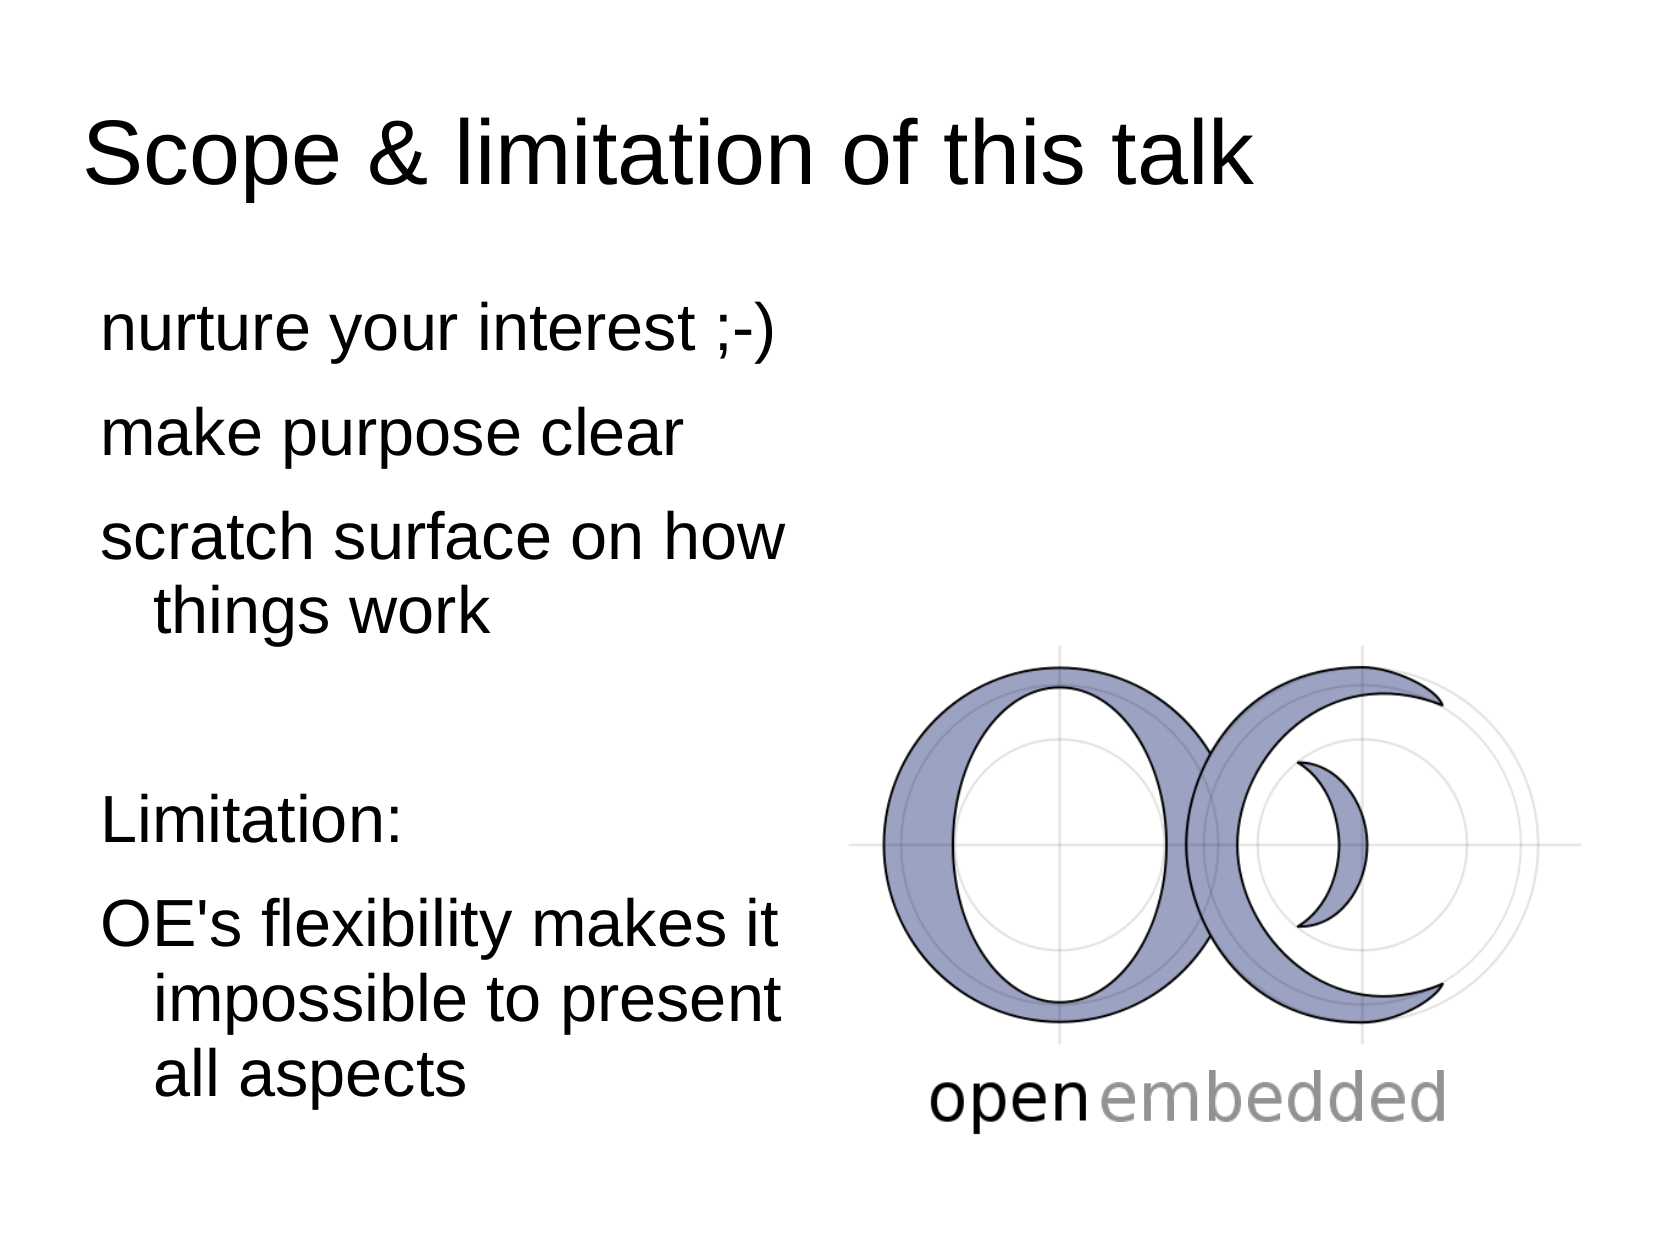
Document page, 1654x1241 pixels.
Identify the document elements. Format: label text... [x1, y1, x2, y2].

list nurture your interest ;-) make purpose clear scratch surface on how things work Limitation: OE's flexibility makes it impossible to present all aspects [82, 290, 857, 1181]
title Scope & limitation of this talk [82, 49, 1571, 257]
picture [820, 590, 1601, 1182]
